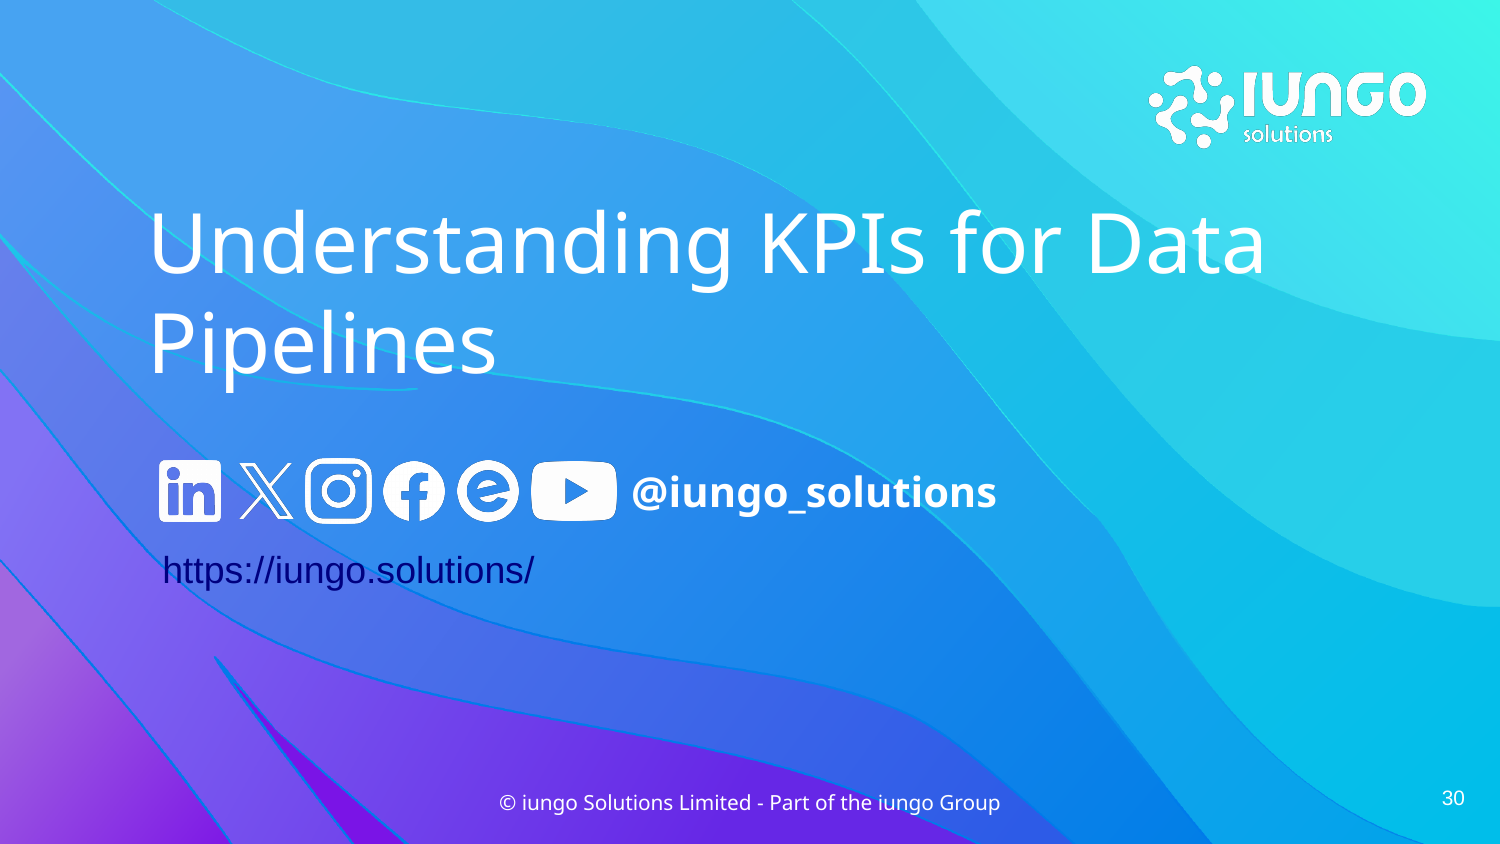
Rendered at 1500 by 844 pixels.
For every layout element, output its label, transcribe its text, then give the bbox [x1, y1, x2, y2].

slide_number <number> [1389, 764, 1480, 830]
picture [0, 0, 1500, 844]
title Understanding KPIs for Data Pipelines [132, 68, 1343, 406]
